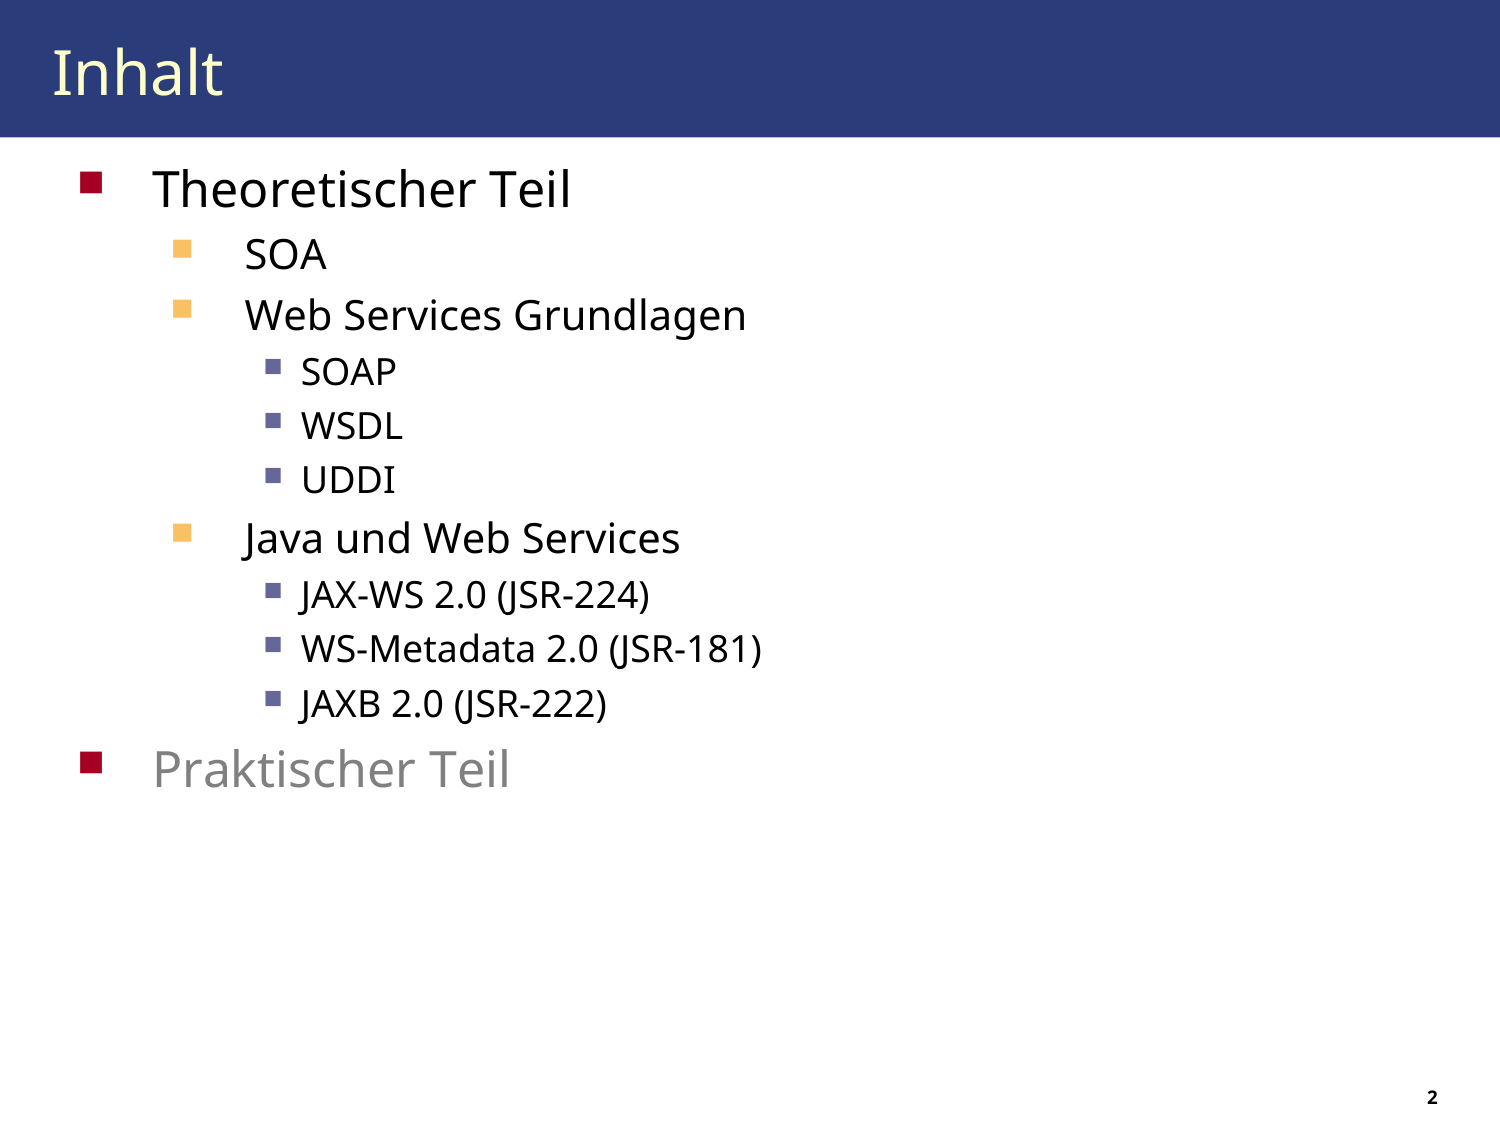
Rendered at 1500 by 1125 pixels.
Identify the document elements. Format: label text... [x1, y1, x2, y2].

text_box Theoretischer Teil SOA Web Services Grundlagen SOAP WSDL UDDI Java und Web Services JAX-WS 2.0 (JSR-224)‏ WS-Metadata 2.0 (JSR-181)‏ JAXB 2.0 (JSR-222)‏ Praktischer Teil [62, 149, 1450, 1103]
text_box Inhalt [37, 0, 1476, 116]
text_box 2 [1412, 1077, 1500, 1117]
